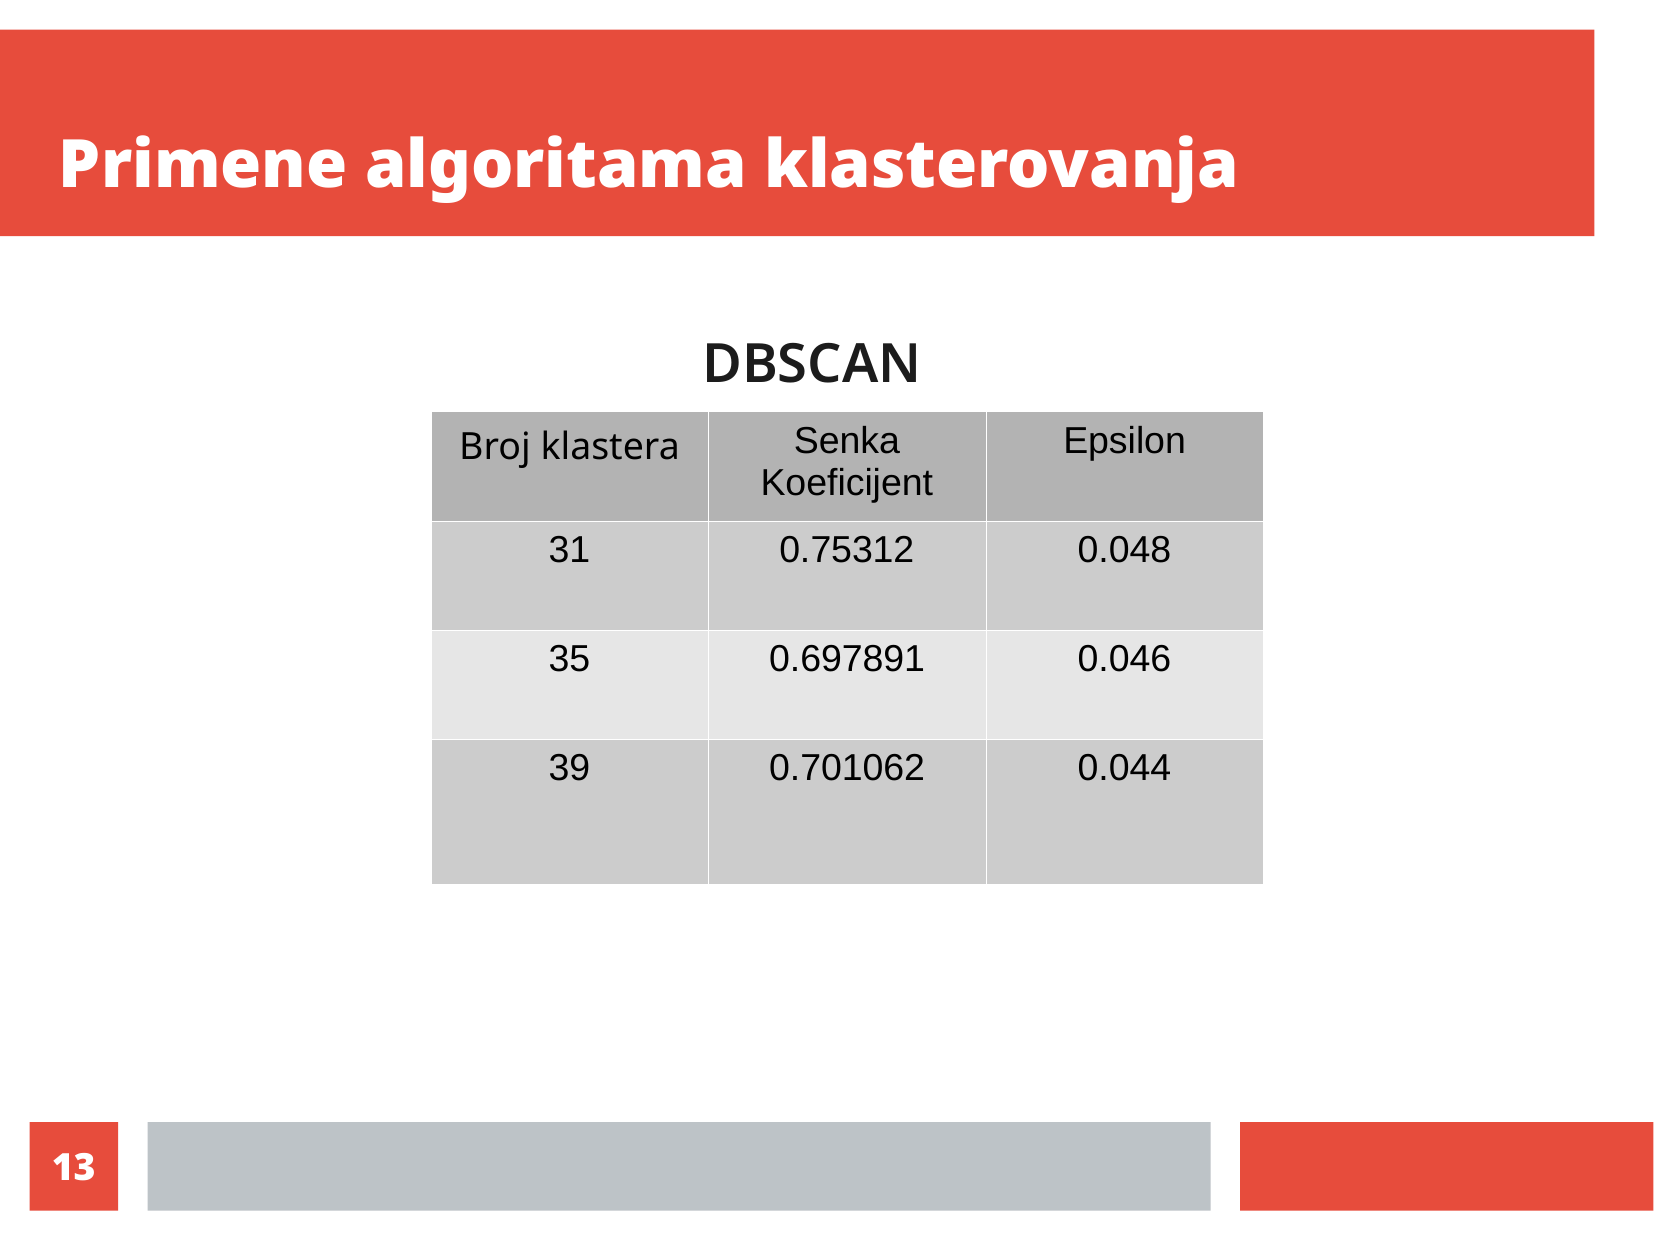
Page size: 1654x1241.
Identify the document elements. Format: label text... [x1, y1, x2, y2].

table_header [420, 923, 696, 1069]
table_cell 0.046 [987, 631, 1263, 739]
list DBSCAN [59, 324, 1565, 1093]
title Primene algoritama klasterovanja [59, 59, 1595, 207]
table_header Epsilon [987, 412, 1263, 521]
table_header Broj klastera [432, 412, 708, 521]
table_cell 35 [432, 631, 708, 739]
table_cell 0.697891 [709, 631, 986, 739]
table_cell 39 [432, 740, 708, 884]
table_cell 0.701062 [709, 740, 986, 884]
table_header Senka Koeficijent [709, 412, 986, 521]
table_cell 0.044 [987, 740, 1263, 884]
table_cell 31 [432, 522, 708, 630]
table_cell 0.75312 [709, 522, 986, 630]
table_cell 0.048 [987, 522, 1263, 630]
